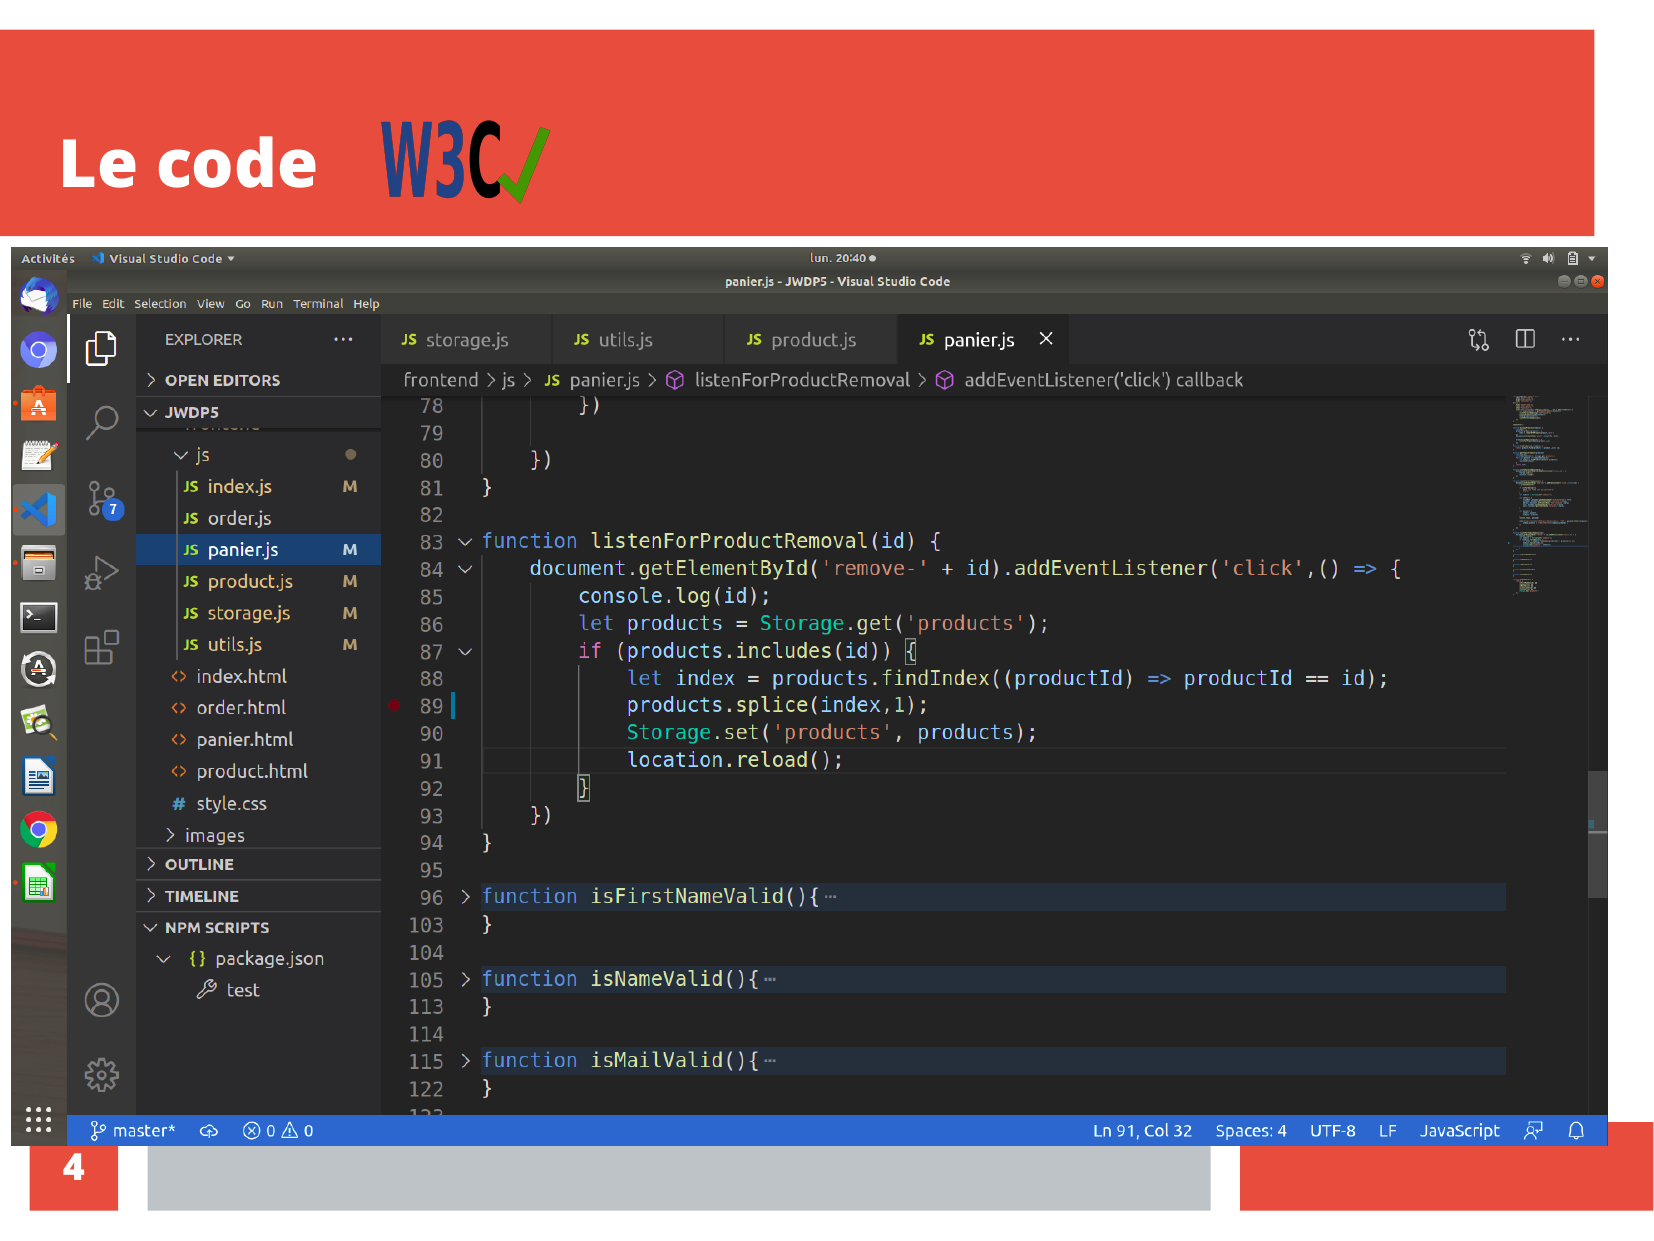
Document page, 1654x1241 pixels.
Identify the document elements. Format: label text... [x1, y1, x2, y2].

picture [11, 247, 1608, 1146]
picture [377, 118, 556, 207]
title Le code [59, 59, 1595, 207]
